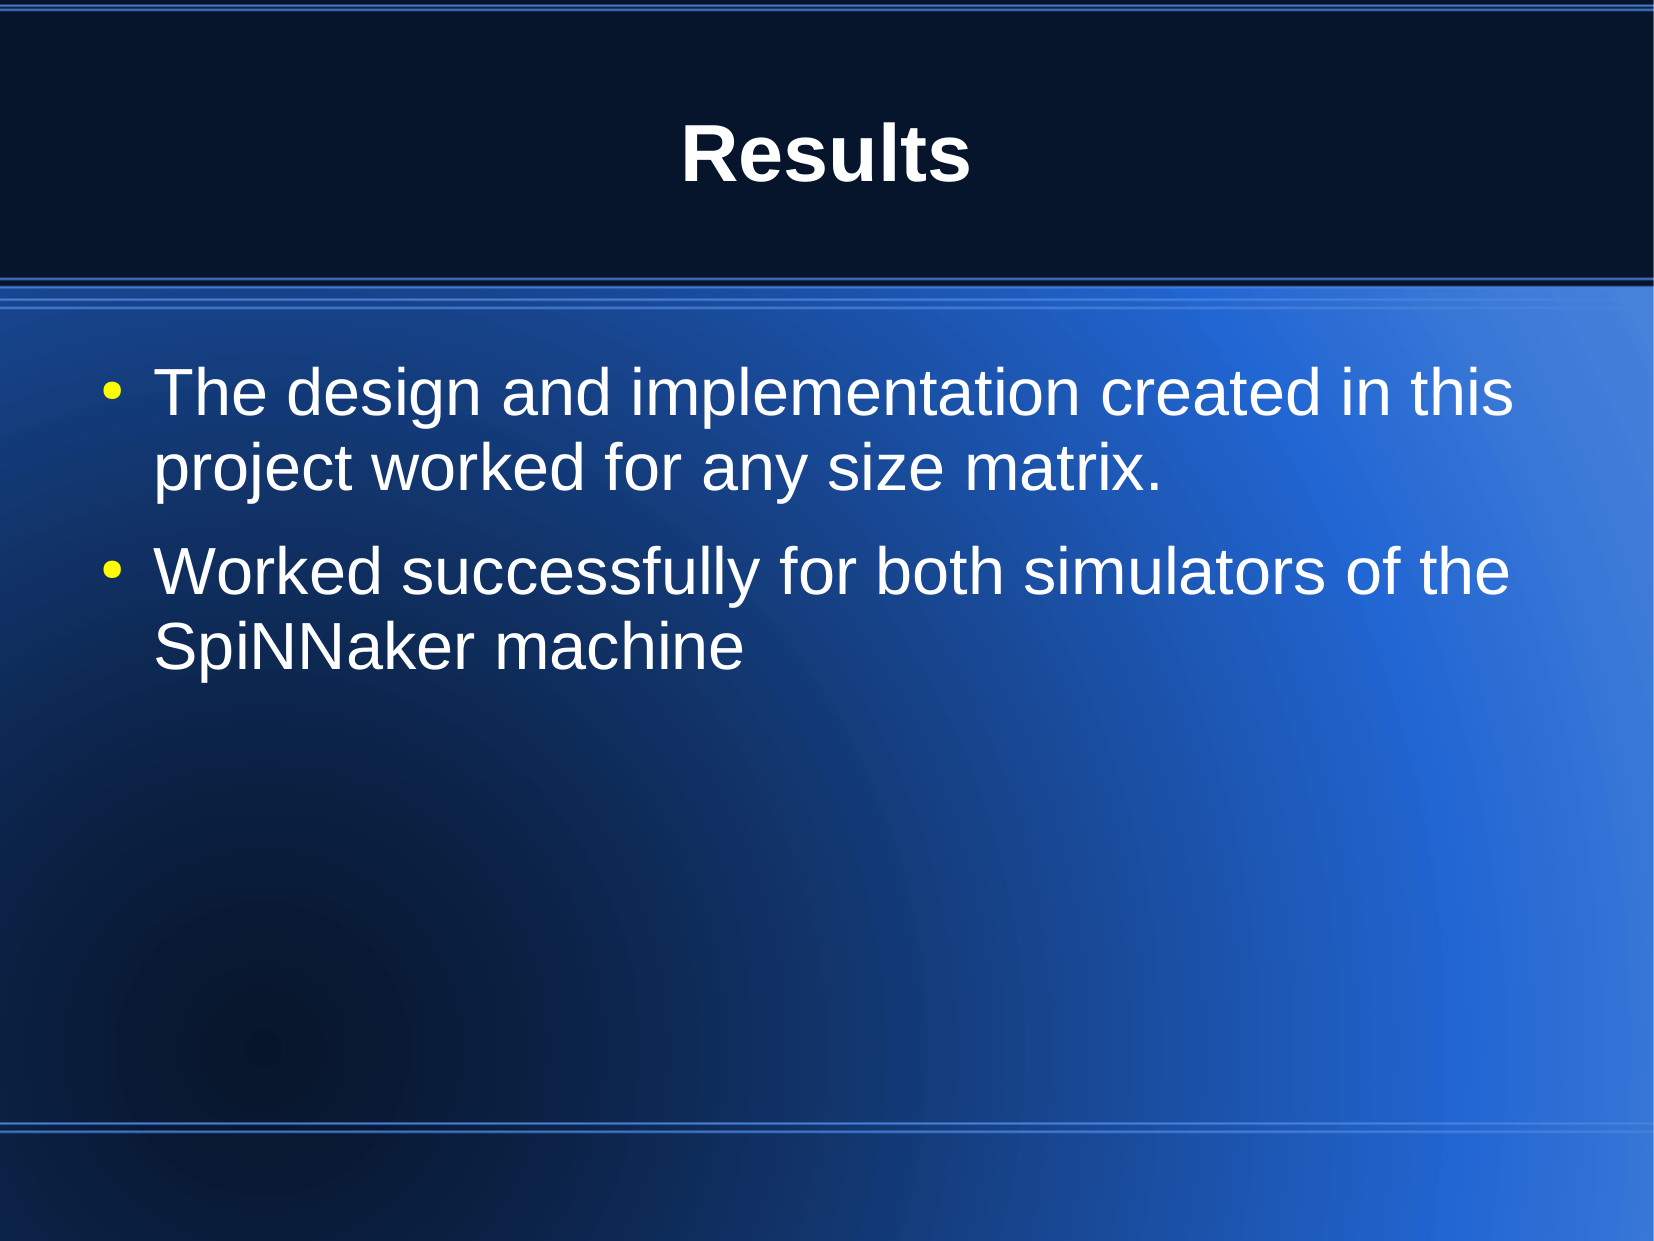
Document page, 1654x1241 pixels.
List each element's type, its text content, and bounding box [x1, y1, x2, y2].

picture [0, 0, 1654, 1241]
list The design and implementation created in this project worked for any size matrix. Worked successfully for both simulators of the SpiNNaker machine [82, 355, 1571, 1075]
title Results [82, 49, 1571, 257]
